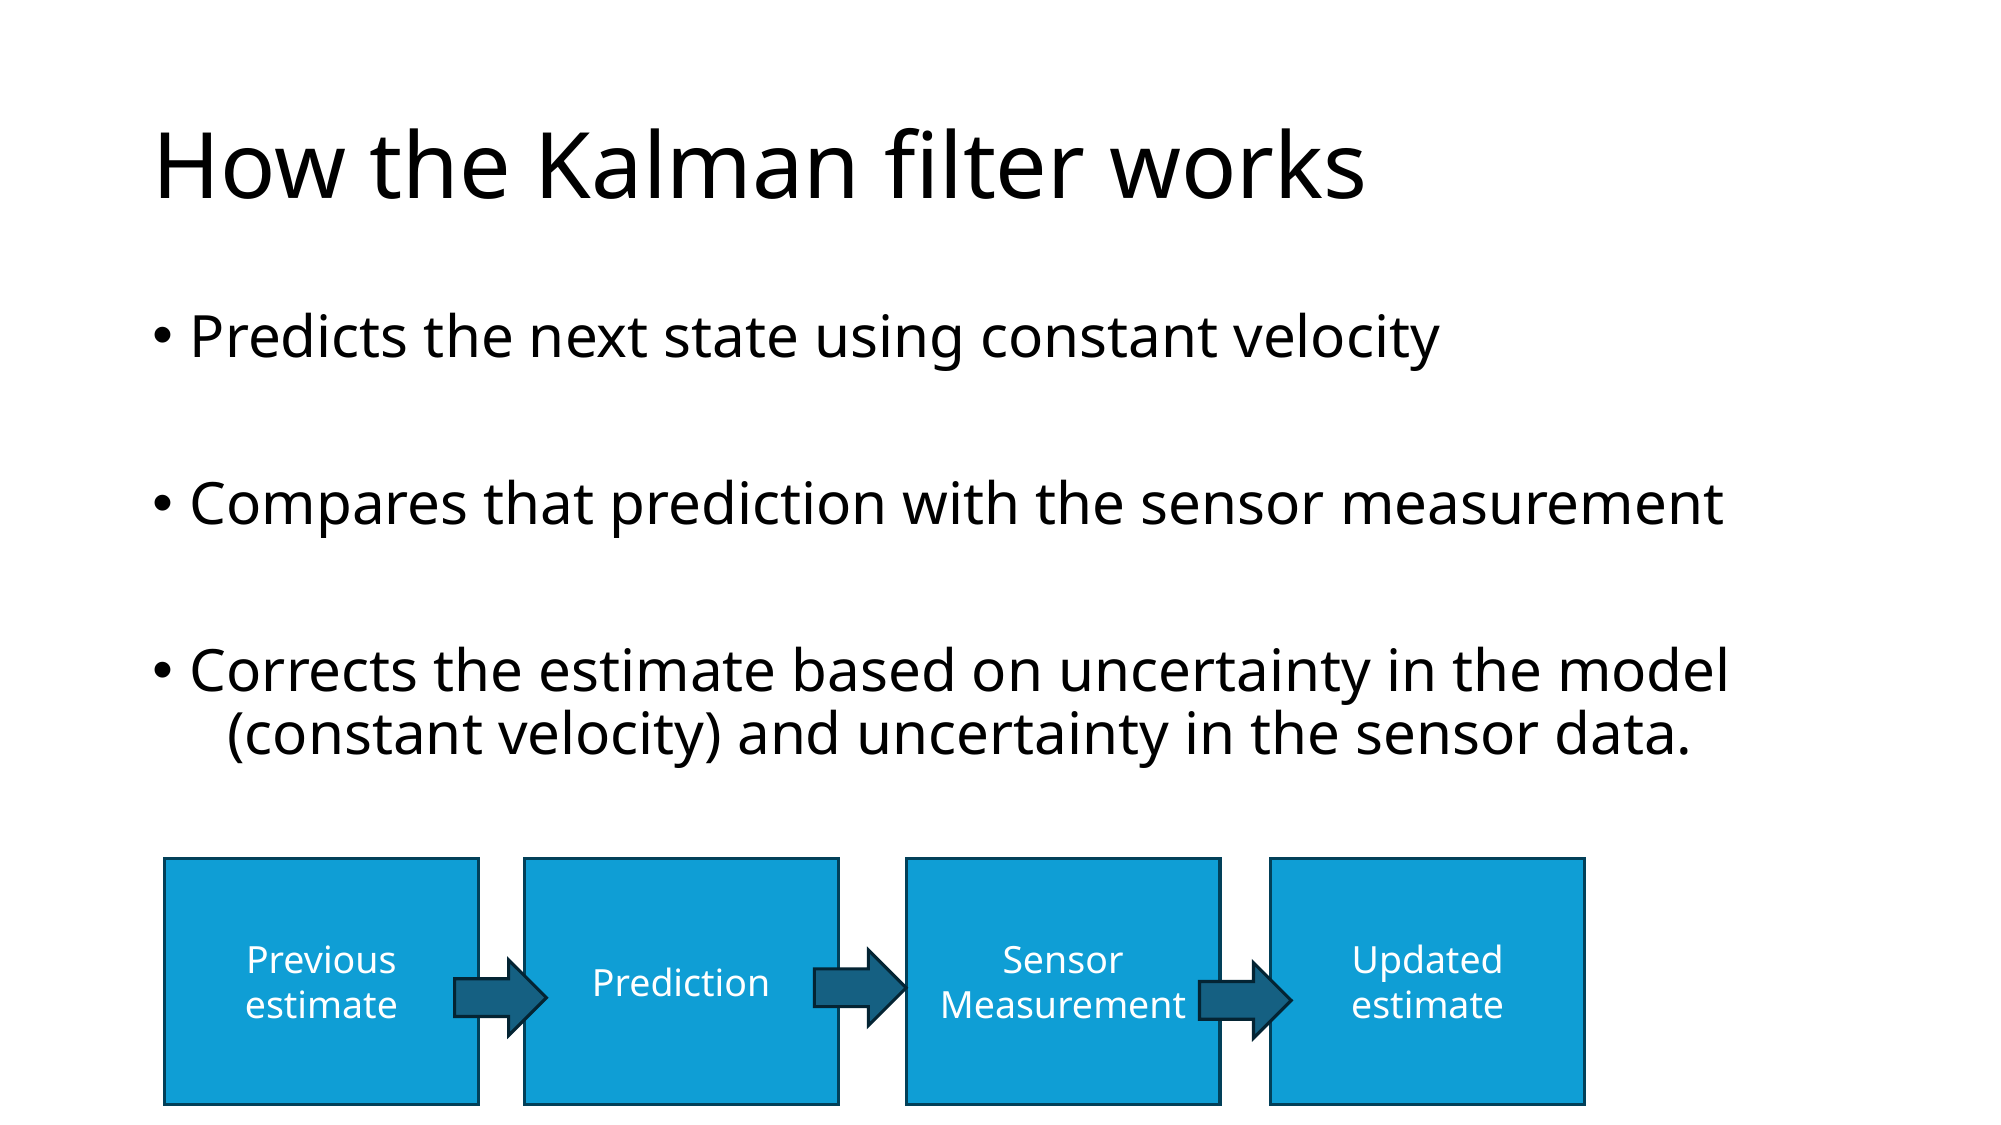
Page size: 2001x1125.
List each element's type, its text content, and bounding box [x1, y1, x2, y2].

text_box [454, 959, 547, 1036]
text_box Prediction [524, 858, 838, 1104]
text_box Updated estimate [1271, 858, 1585, 1104]
text_box [814, 950, 907, 1026]
text_box Sensor Measurement [906, 858, 1220, 1104]
title How the Kalman filter works [137, 59, 1863, 278]
list Predicts the next state using constant velocity Compares that prediction with the sensor measurement Corrects the estimate based on uncertainty in the model (constant velocity) and uncertainty in the sensor data. [137, 299, 1863, 1014]
text_box [1199, 962, 1292, 1039]
text_box Previous estimate [165, 858, 478, 1104]
